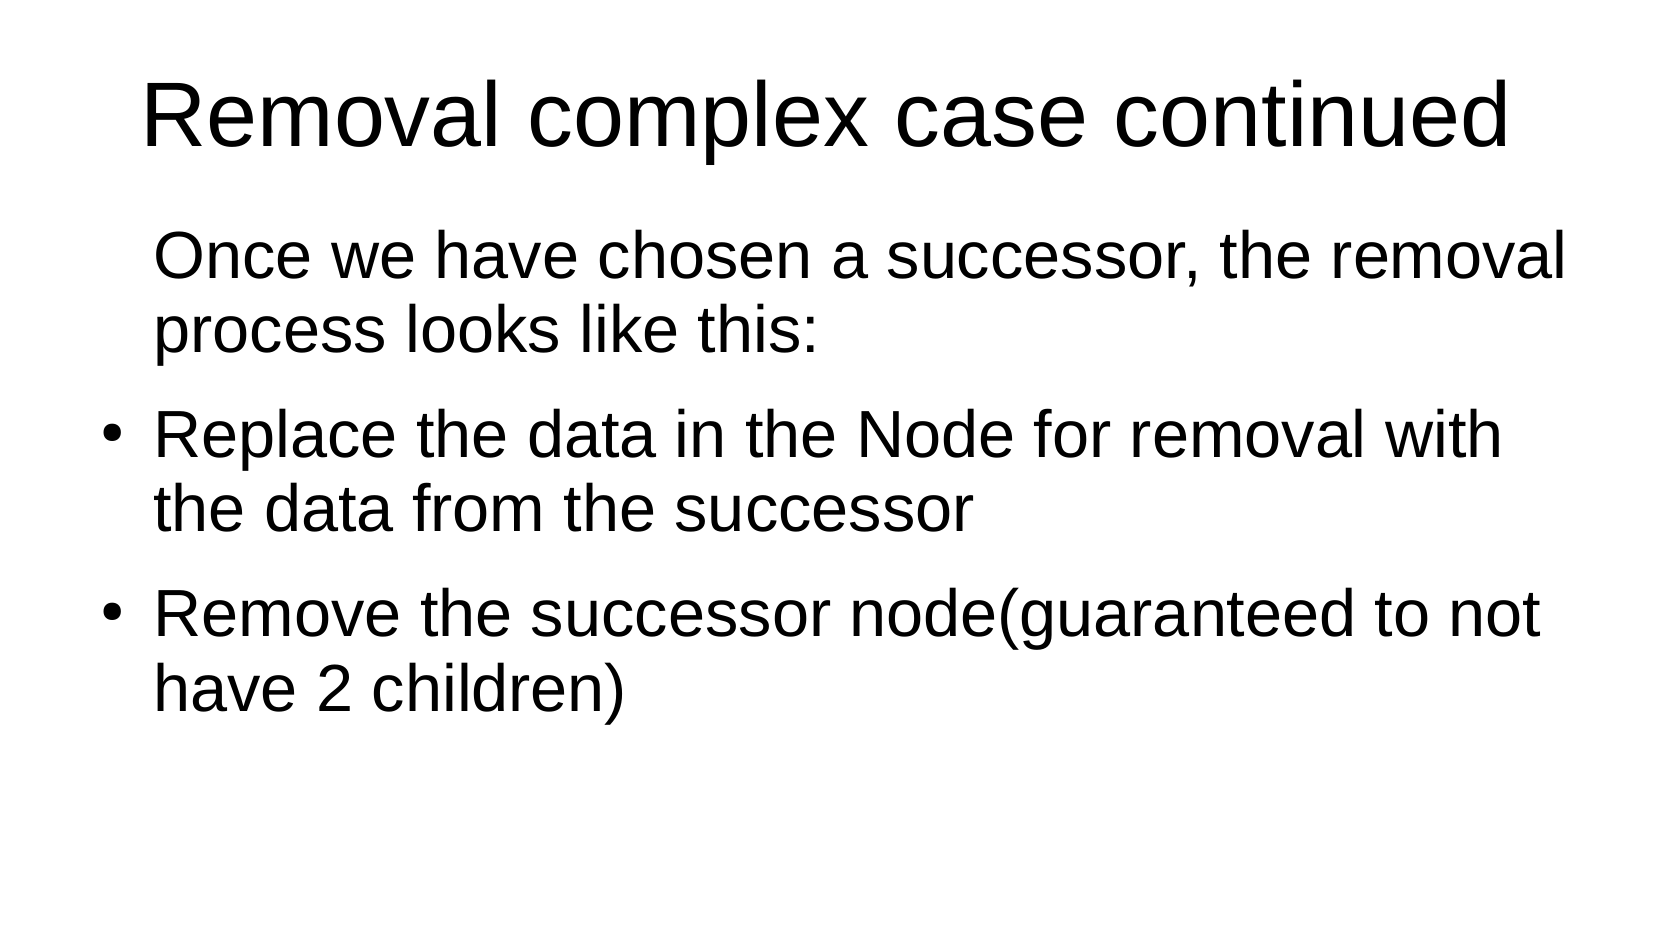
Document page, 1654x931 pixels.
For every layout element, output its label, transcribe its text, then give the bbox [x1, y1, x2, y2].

list Once we have chosen a successor, the removal process looks like this: Replace the data in the Node for removal with the data from the successor Remove the successor node(guaranteed to not have 2 children) [82, 217, 1571, 758]
title Removal complex case continued [82, 37, 1571, 193]
